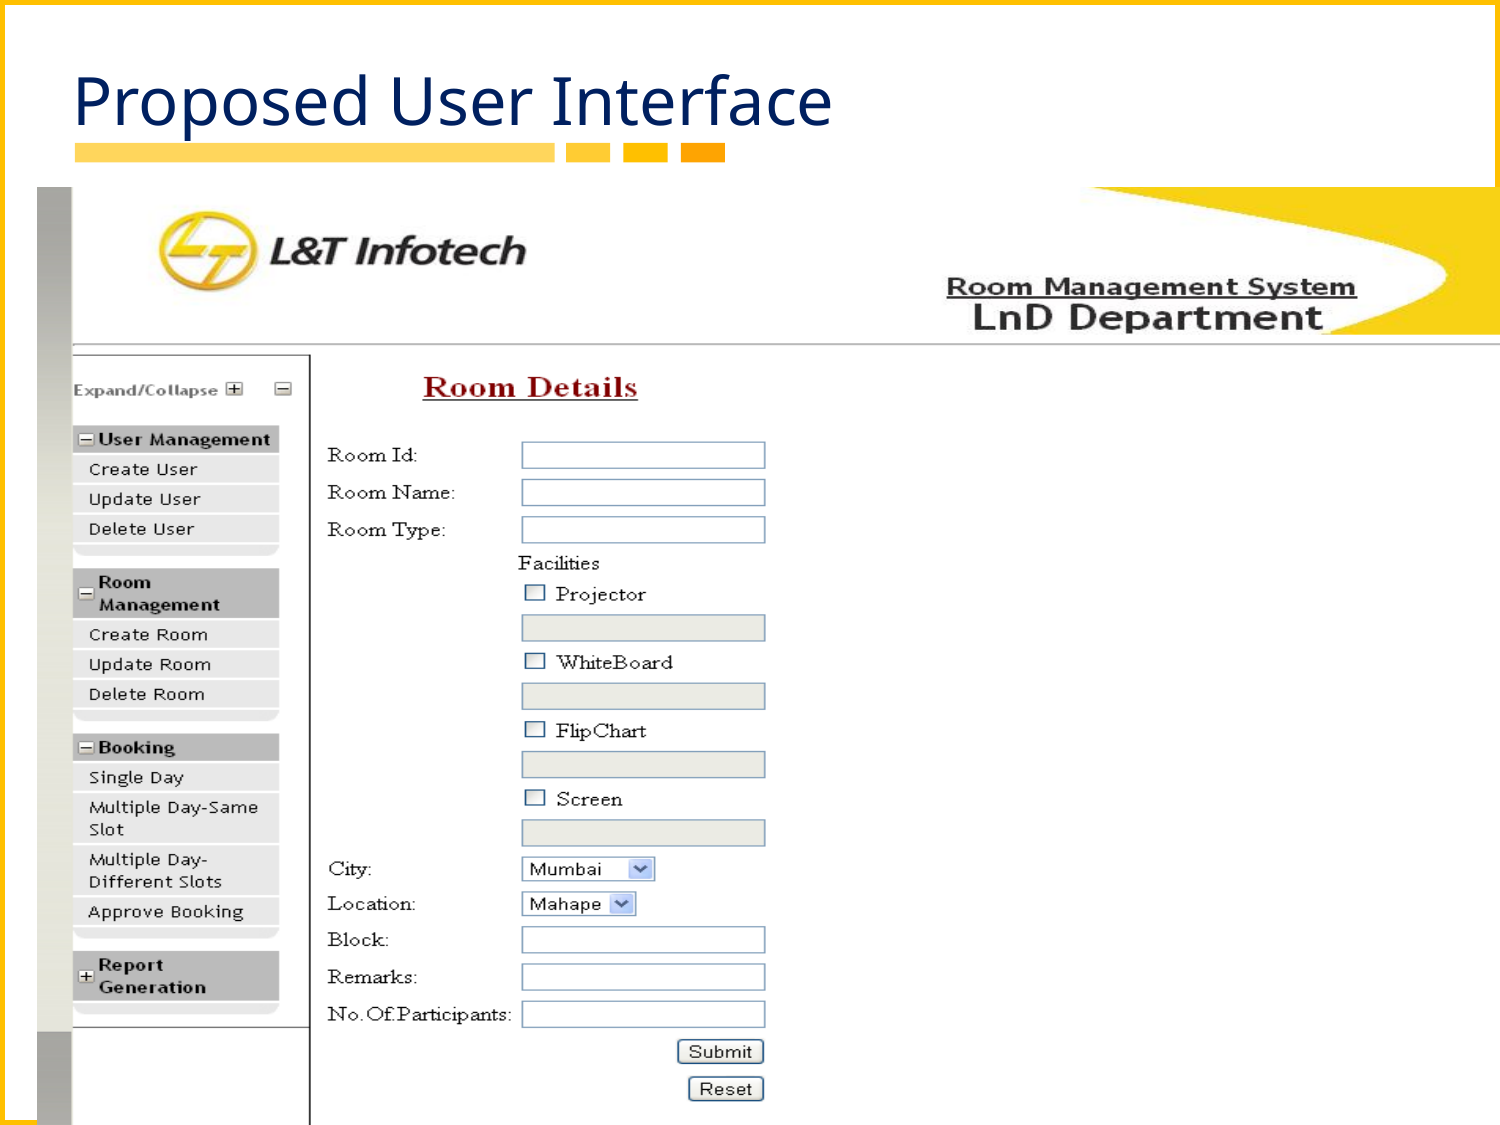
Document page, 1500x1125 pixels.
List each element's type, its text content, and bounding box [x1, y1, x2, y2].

title Proposed User Interface [37, 42, 1426, 156]
picture [37, 187, 1500, 1125]
